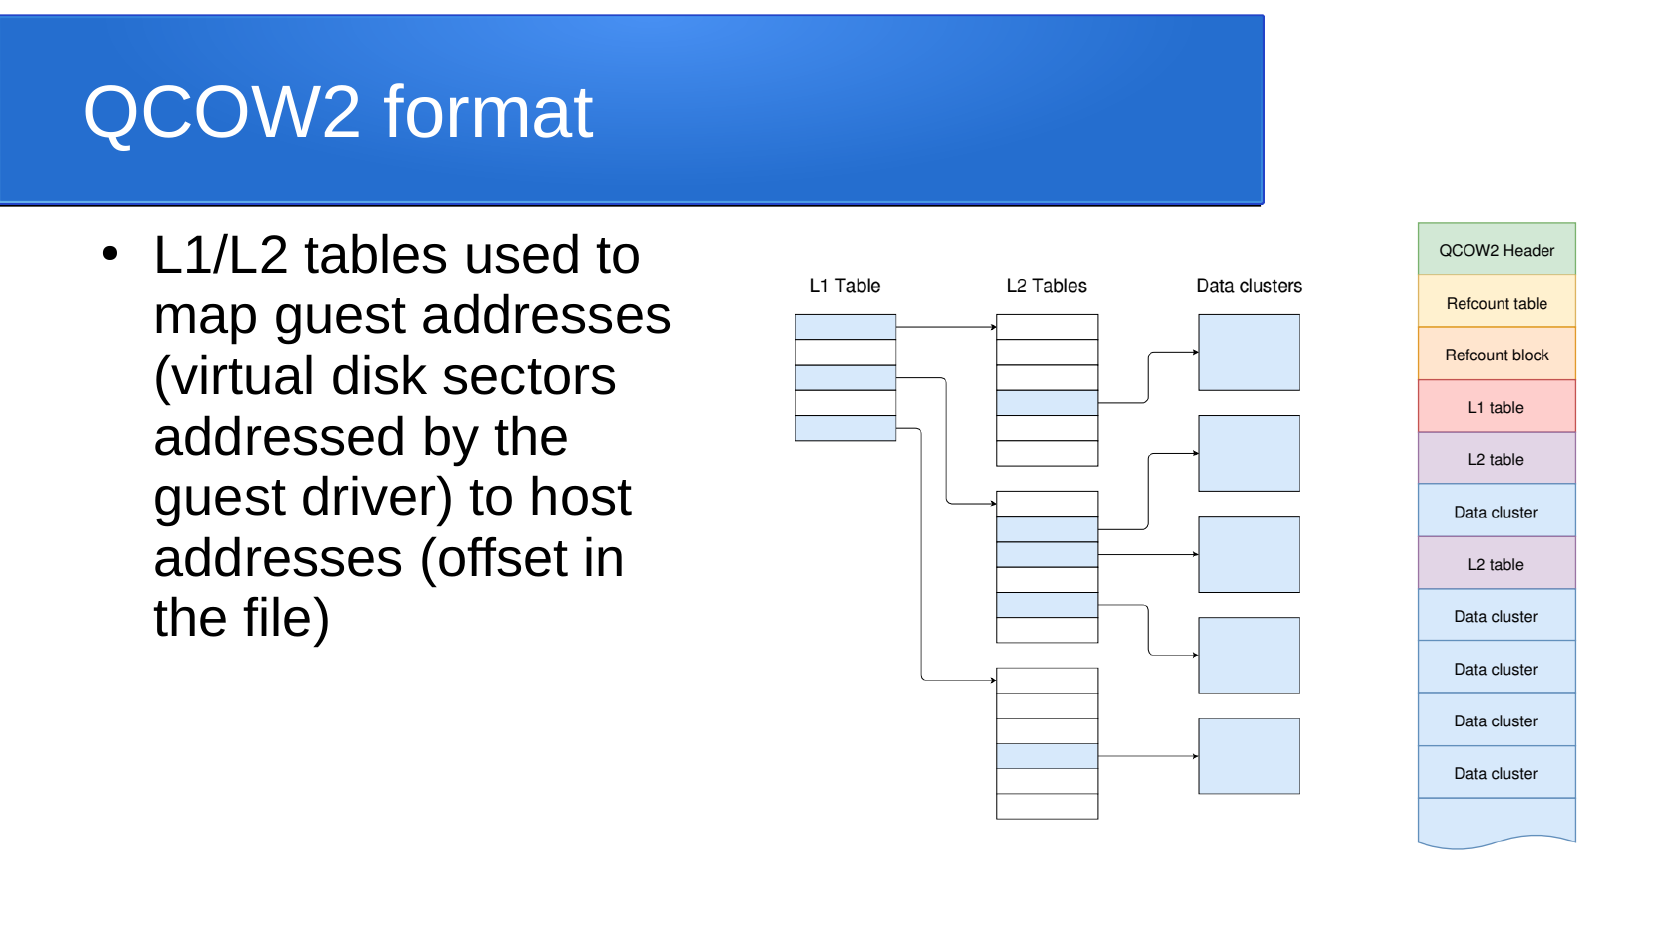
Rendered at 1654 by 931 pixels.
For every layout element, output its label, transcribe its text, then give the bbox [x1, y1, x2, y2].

picture [1364, 200, 1619, 883]
list L1/L2 tables used to map guest addresses (virtual disk sectors addressed by the guest driver) to host addresses (offset in the file) [82, 224, 686, 886]
title QCOW2 format [82, 35, 1235, 189]
picture [767, 259, 1323, 840]
